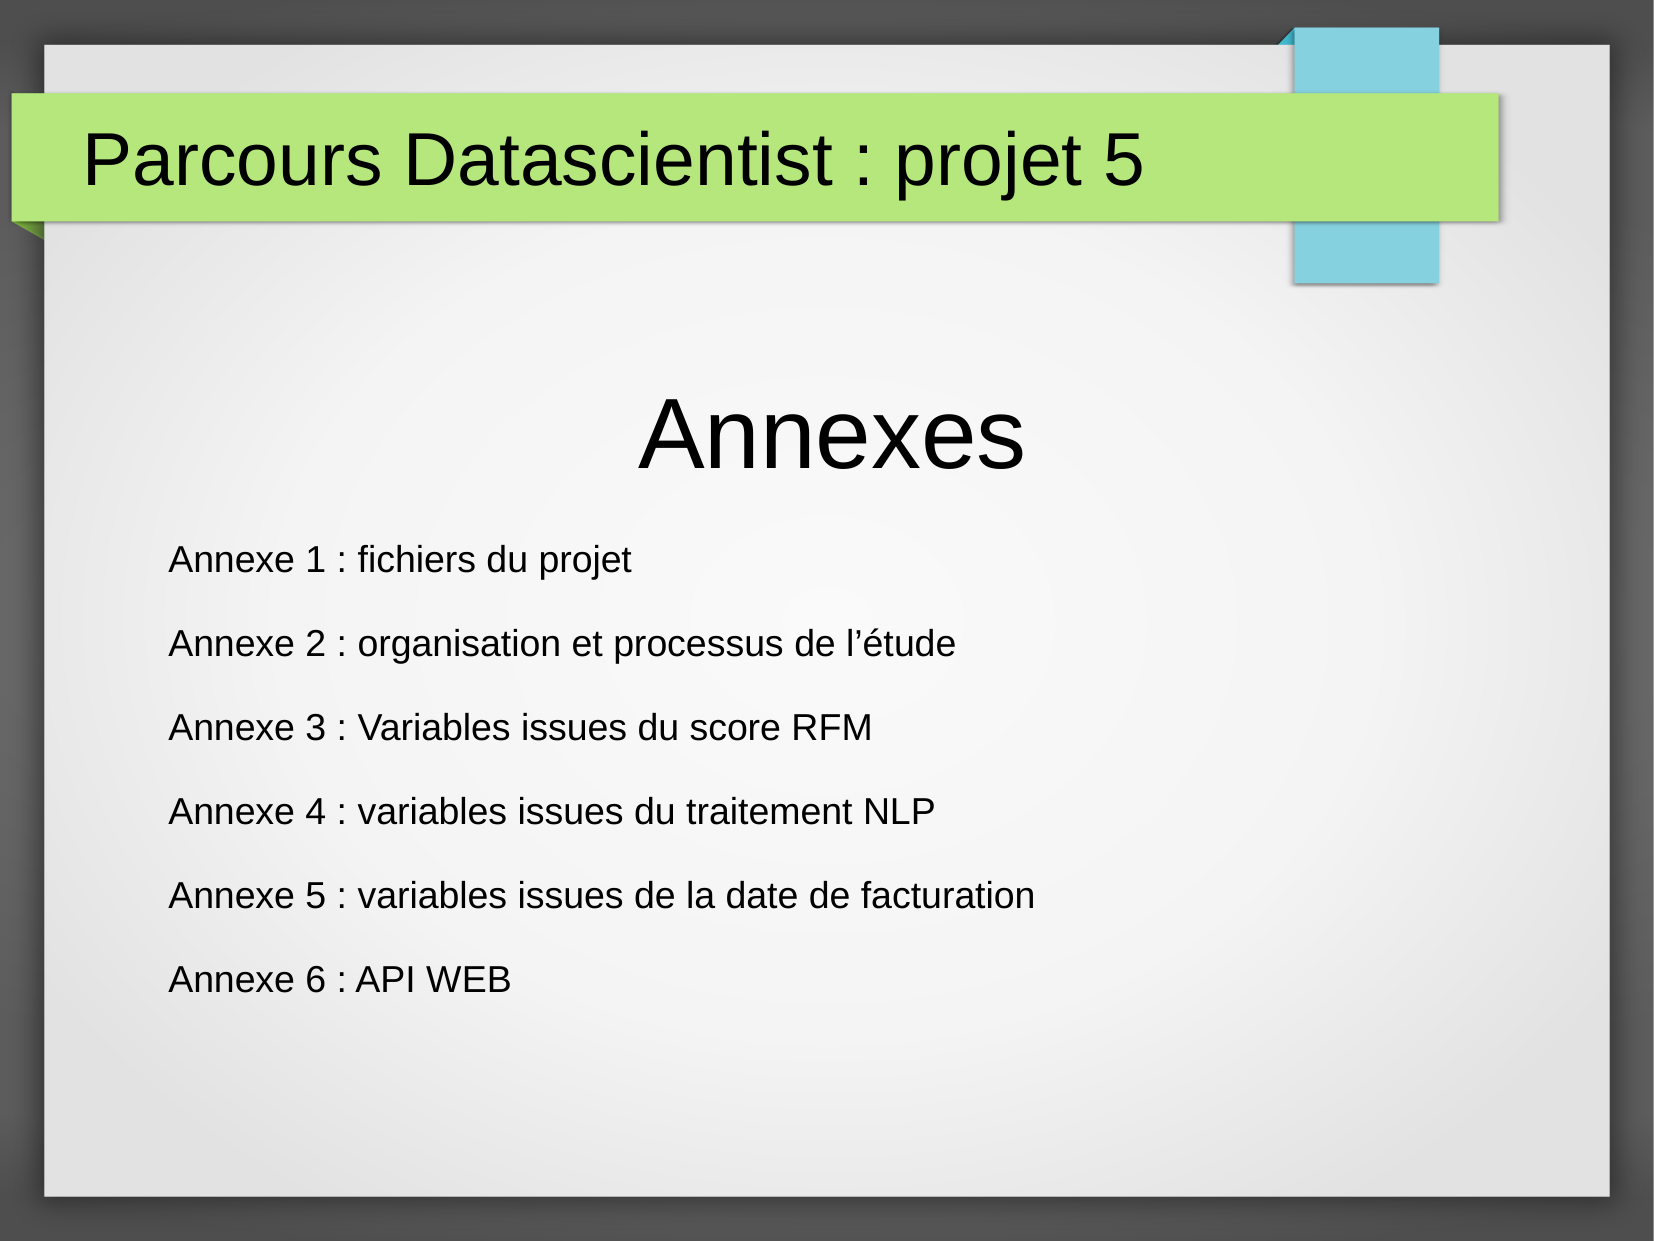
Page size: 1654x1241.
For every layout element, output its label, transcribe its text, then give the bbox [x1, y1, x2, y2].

text_box Annexes [47, 356, 1619, 512]
title Parcours Datascientist : projet 5 [82, 100, 1477, 219]
picture [0, 0, 1654, 1241]
text_box Annexe 1 : fichiers du projet Annexe 2 : organisation et processus de l’étude Annexe 3 : Variables issues du score RFM Annexe 4 : variables issues du traitement NLP Annexe 5 : variables issues de la date de facturation Annexe 6 : API WEB [153, 530, 1418, 1008]
